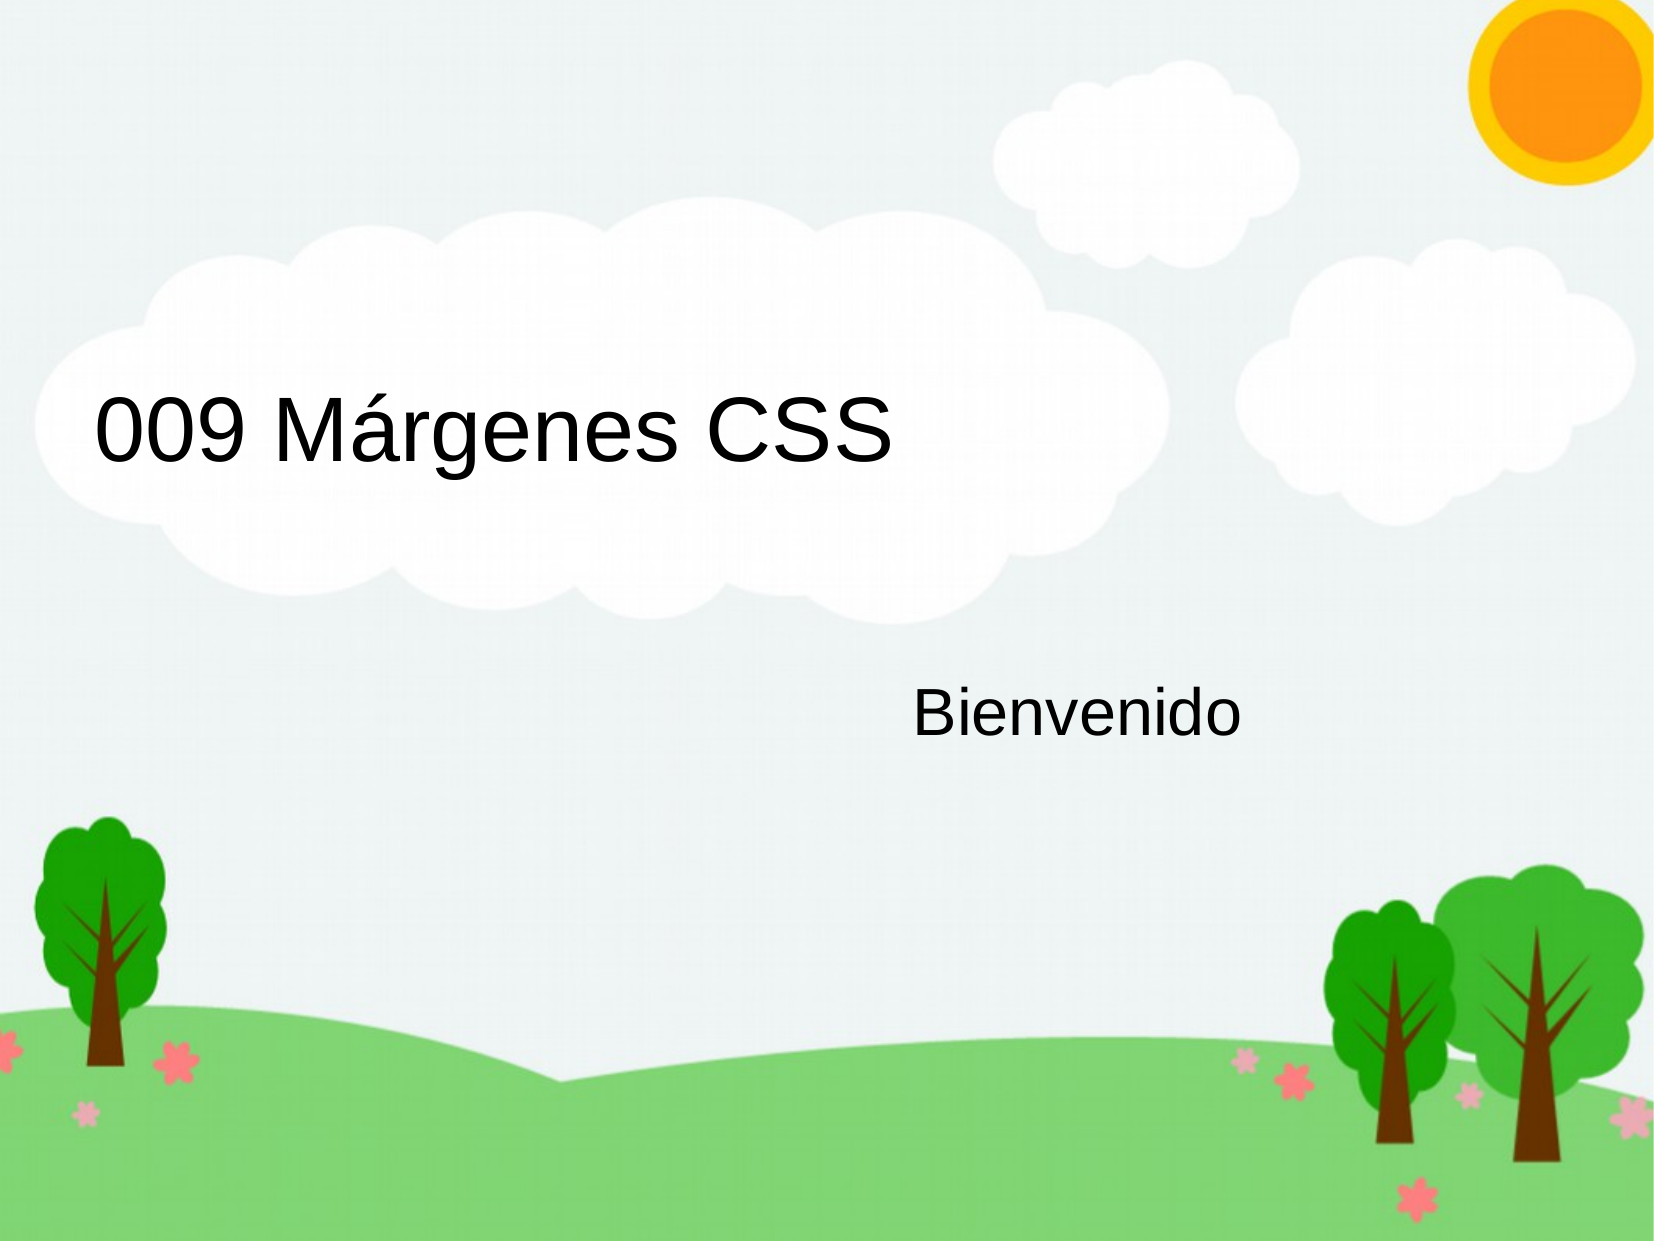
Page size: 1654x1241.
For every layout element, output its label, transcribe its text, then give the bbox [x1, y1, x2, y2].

title 009 Márgenes CSS [94, 283, 1512, 577]
picture [0, 0, 1654, 1241]
subtitle Bienvenido [661, 632, 1512, 792]
